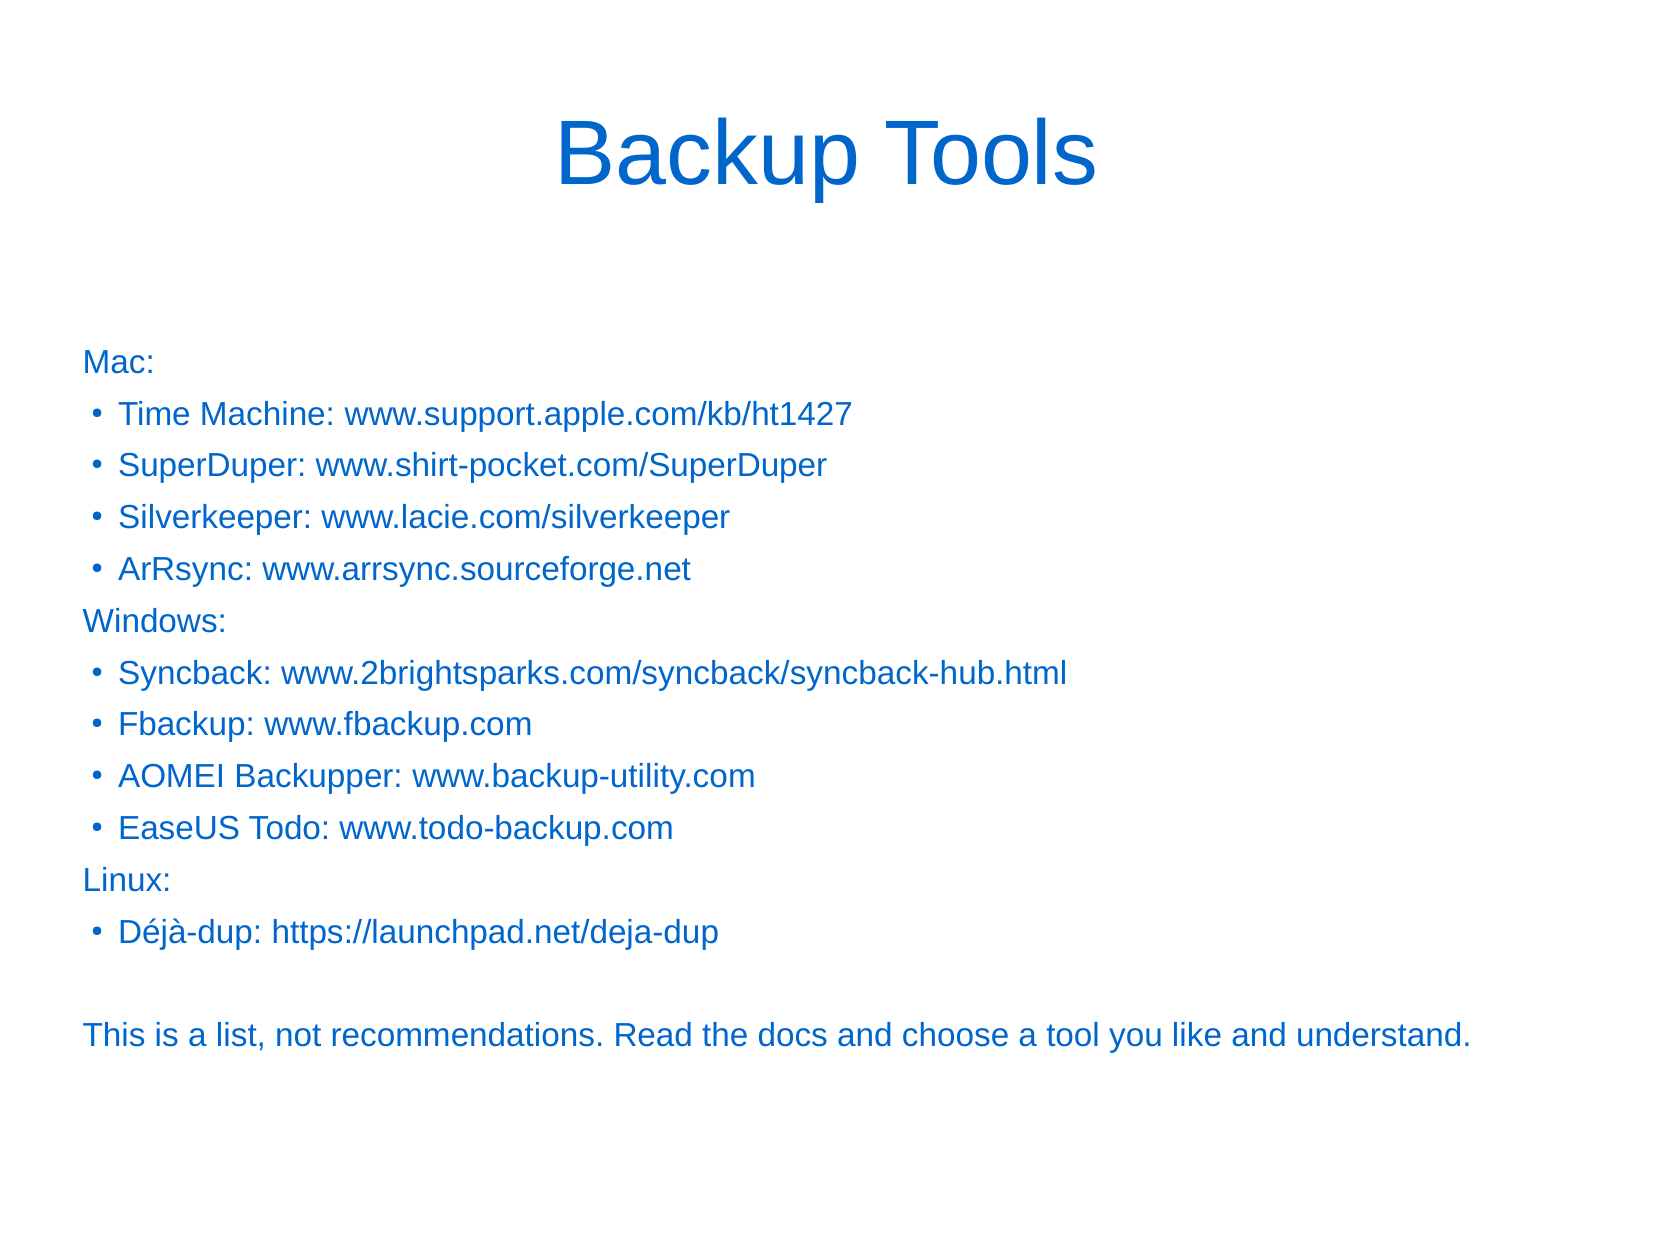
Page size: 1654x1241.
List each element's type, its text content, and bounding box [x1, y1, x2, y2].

list Mac: Time Machine: www.support.apple.com/kb/ht1427 SuperDuper: www.shirt-pocket.com/SuperDuper Silverkeeper: www.lacie.com/silverkeeper ArRsync: www.arrsync.sourceforge.net Windows: Syncback: www.2brightsparks.com/syncback/syncback-hub.html Fbackup: www.fbackup.com AOMEI Backupper: www.backup-utility.com EaseUS Todo: www.todo-backup.com Linux: Déjà-dup: https://launchpad.net/deja-dup This is a list, not recommendations. Read the docs and choose a tool you like and understand. [82, 343, 1571, 1063]
title Backup Tools [82, 49, 1571, 257]
